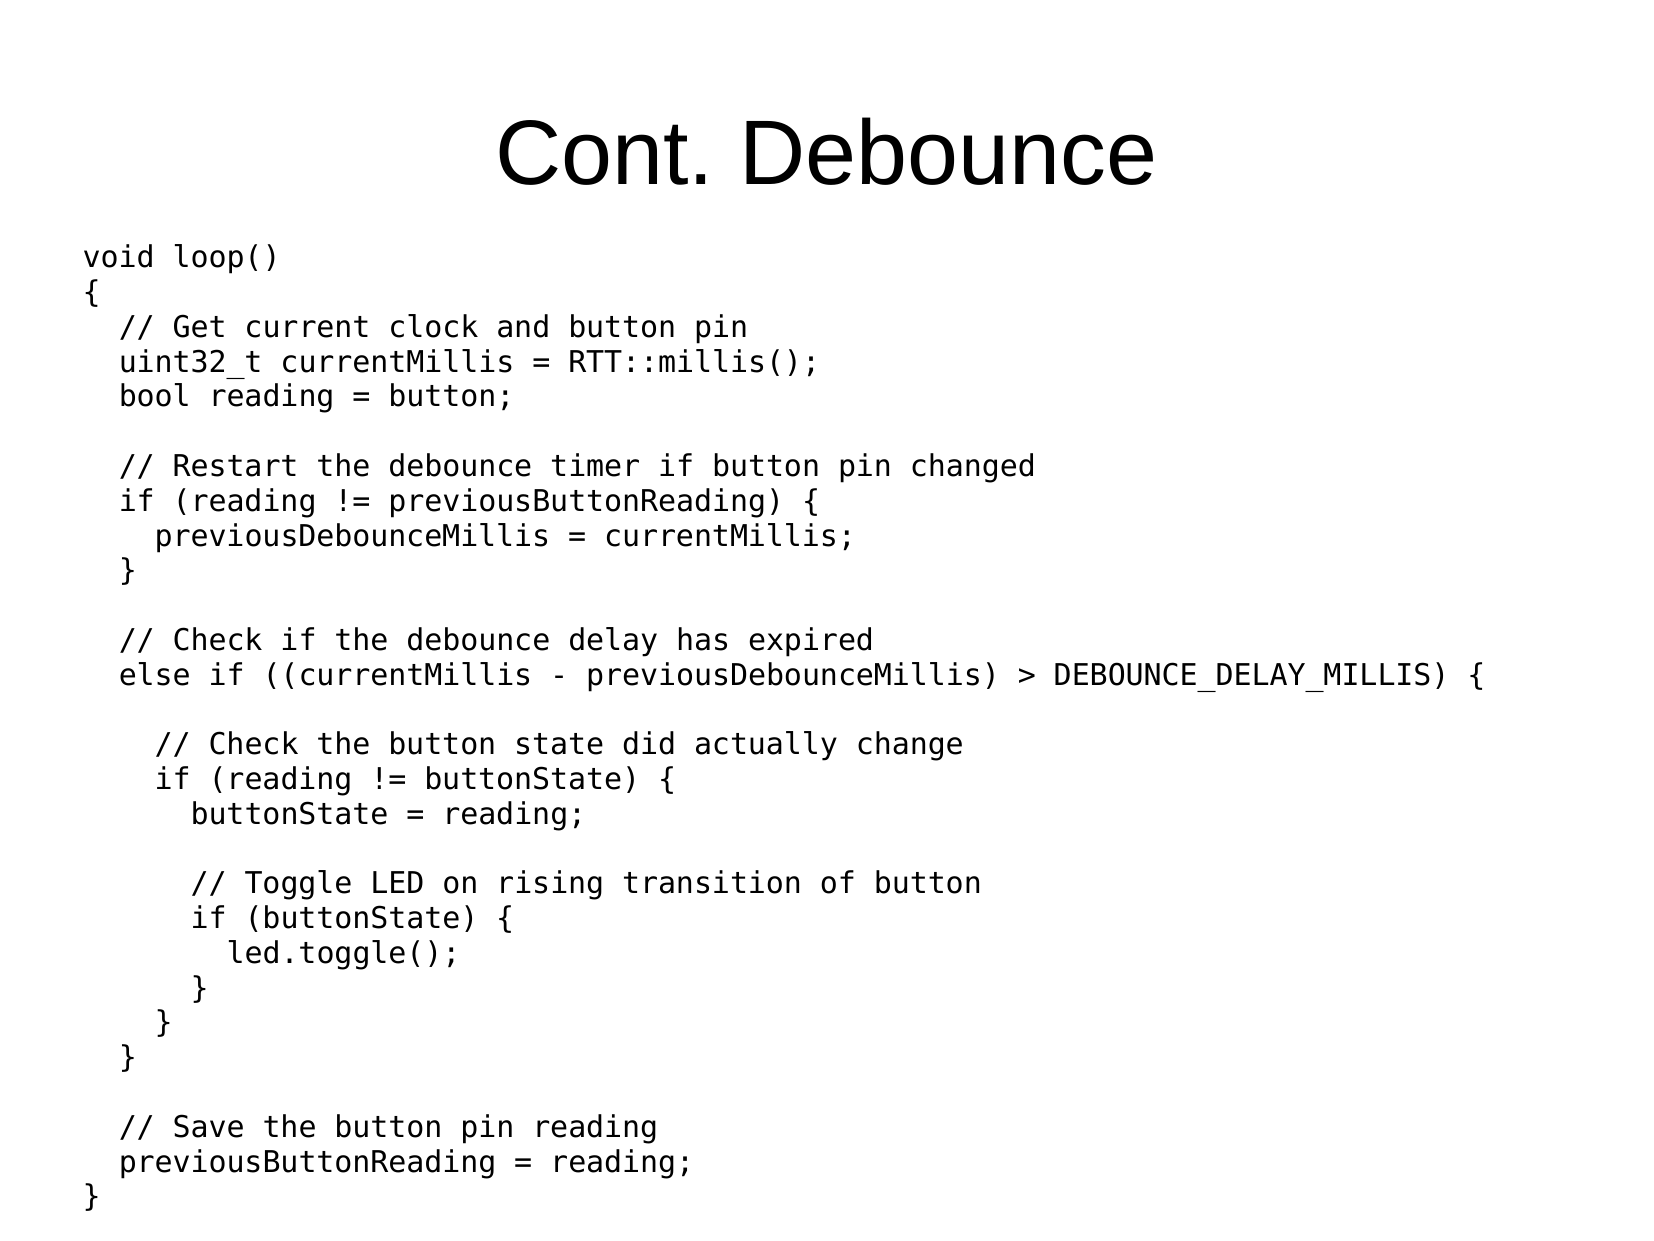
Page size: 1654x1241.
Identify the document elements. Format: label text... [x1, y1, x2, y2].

list void loop() { // Get current clock and button pin uint32_t currentMillis = RTT::millis(); bool reading = button; // Restart the debounce timer if button pin changed if (reading != previousButtonReading) { previousDebounceMillis = currentMillis; } // Check if the debounce delay has expired else if ((currentMillis - previousDebounceMillis) > DEBOUNCE_DELAY_MILLIS) { // Check the button state did actually change if (reading != buttonState) { buttonState = reading; // Toggle LED on rising transition of button if (buttonState) { led.toggle(); } } } // Save the button pin reading previousButtonReading = reading; } [82, 240, 1654, 1216]
title Cont. Debounce [82, 49, 1571, 240]
